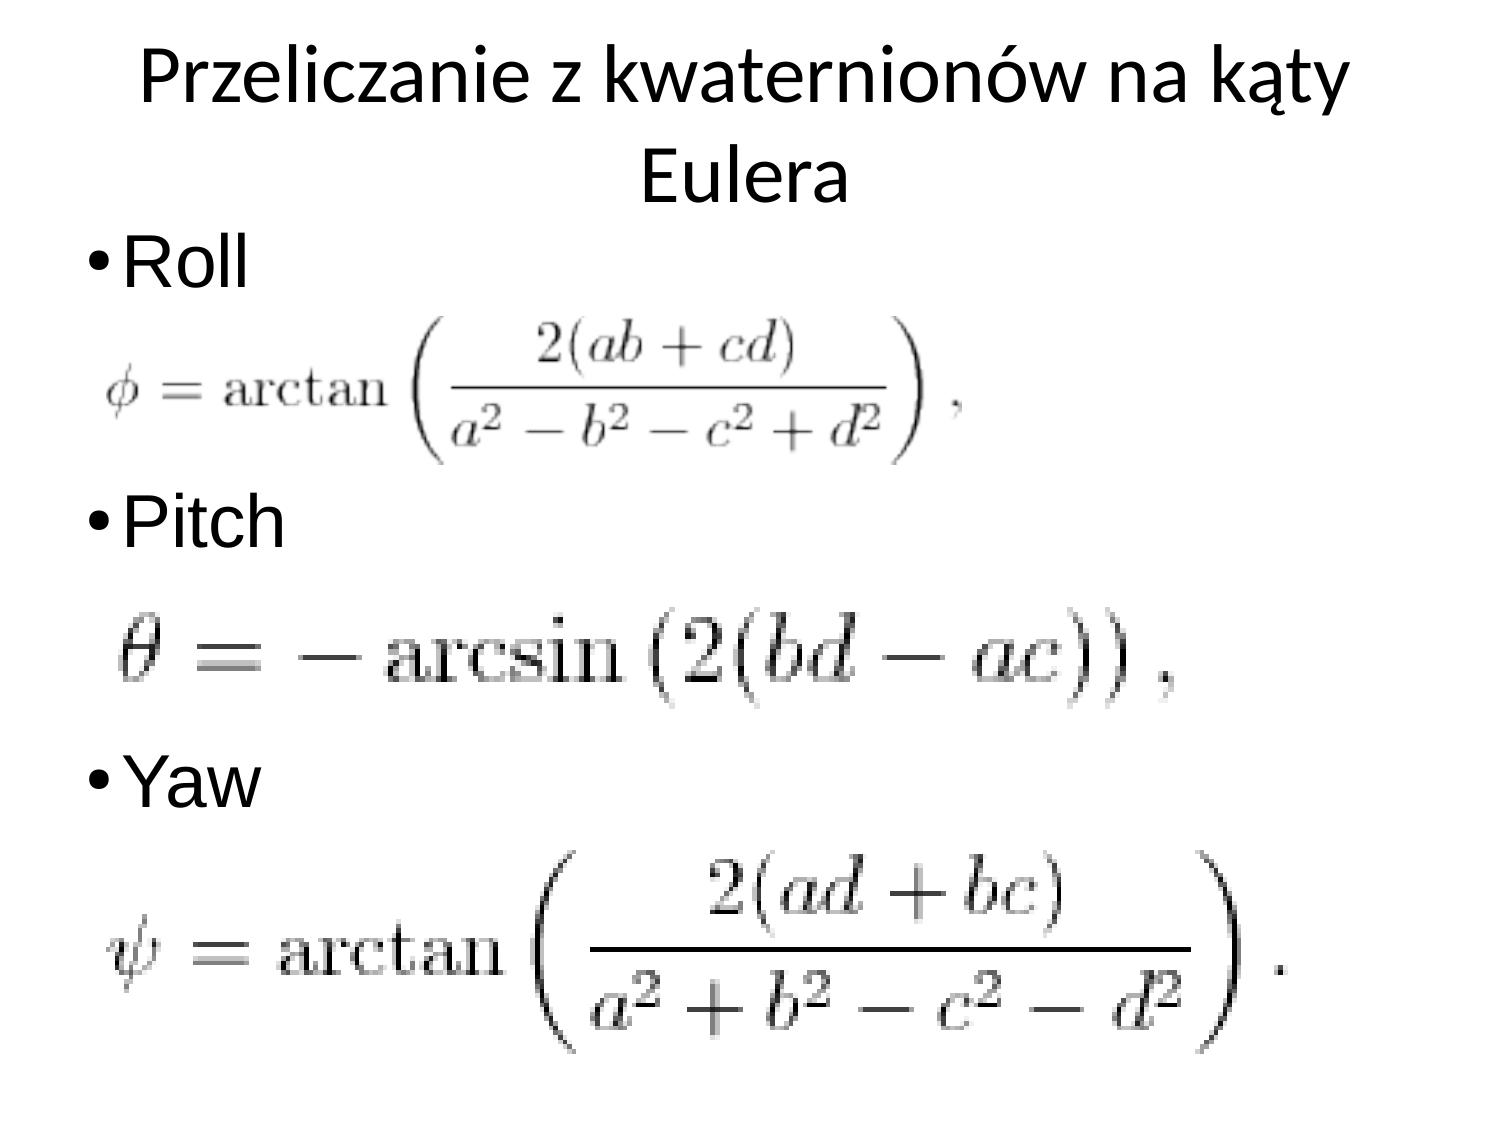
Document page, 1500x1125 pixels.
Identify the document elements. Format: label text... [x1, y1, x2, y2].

text_box Pitch [70, 472, 1453, 732]
text_box Yaw [70, 732, 1453, 1125]
picture [118, 607, 1174, 709]
picture [106, 850, 1288, 1054]
title Przeliczanie z kwaternionów na kąty Eulera [70, 11, 1421, 200]
text_box Roll [70, 212, 1453, 472]
